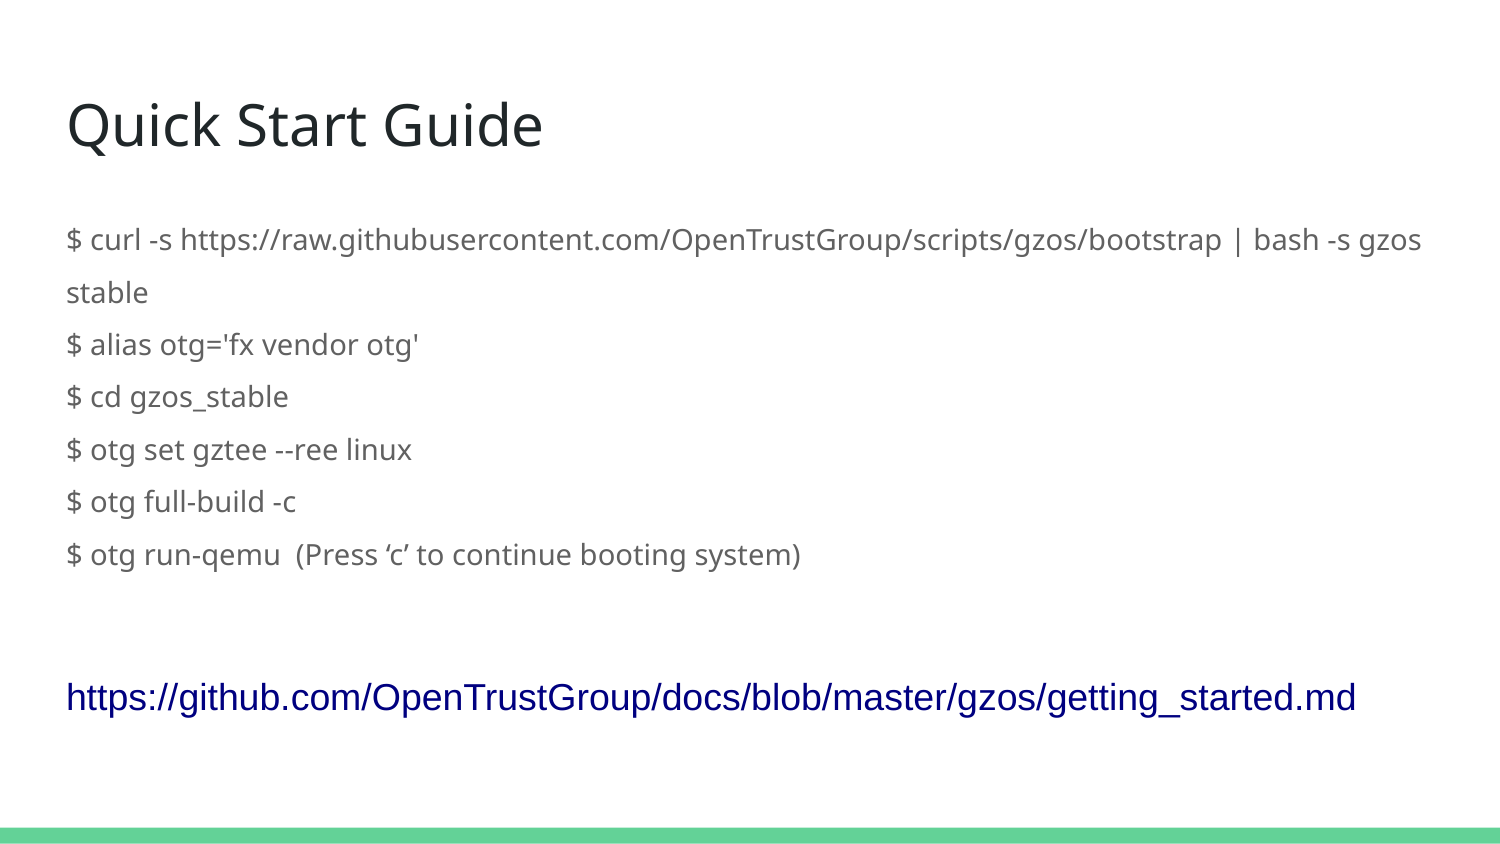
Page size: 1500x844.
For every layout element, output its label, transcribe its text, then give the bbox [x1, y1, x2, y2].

title Quick Start Guide [51, 72, 1449, 167]
text_box https://github.com/OpenTrustGroup/docs/blob/master/gzos/getting_started.md [51, 658, 1387, 718]
list $ curl -s https://raw.githubusercontent.com/OpenTrustGroup/scripts/gzos/bootstrap | bash -s gzos stable $ alias otg='fx vendor otg' $ cd gzos_stable $ otg set gztee --ree linux $ otg full-build -c $ otg run-qemu (Press ‘c’ to continue booting system) [51, 189, 1449, 643]
